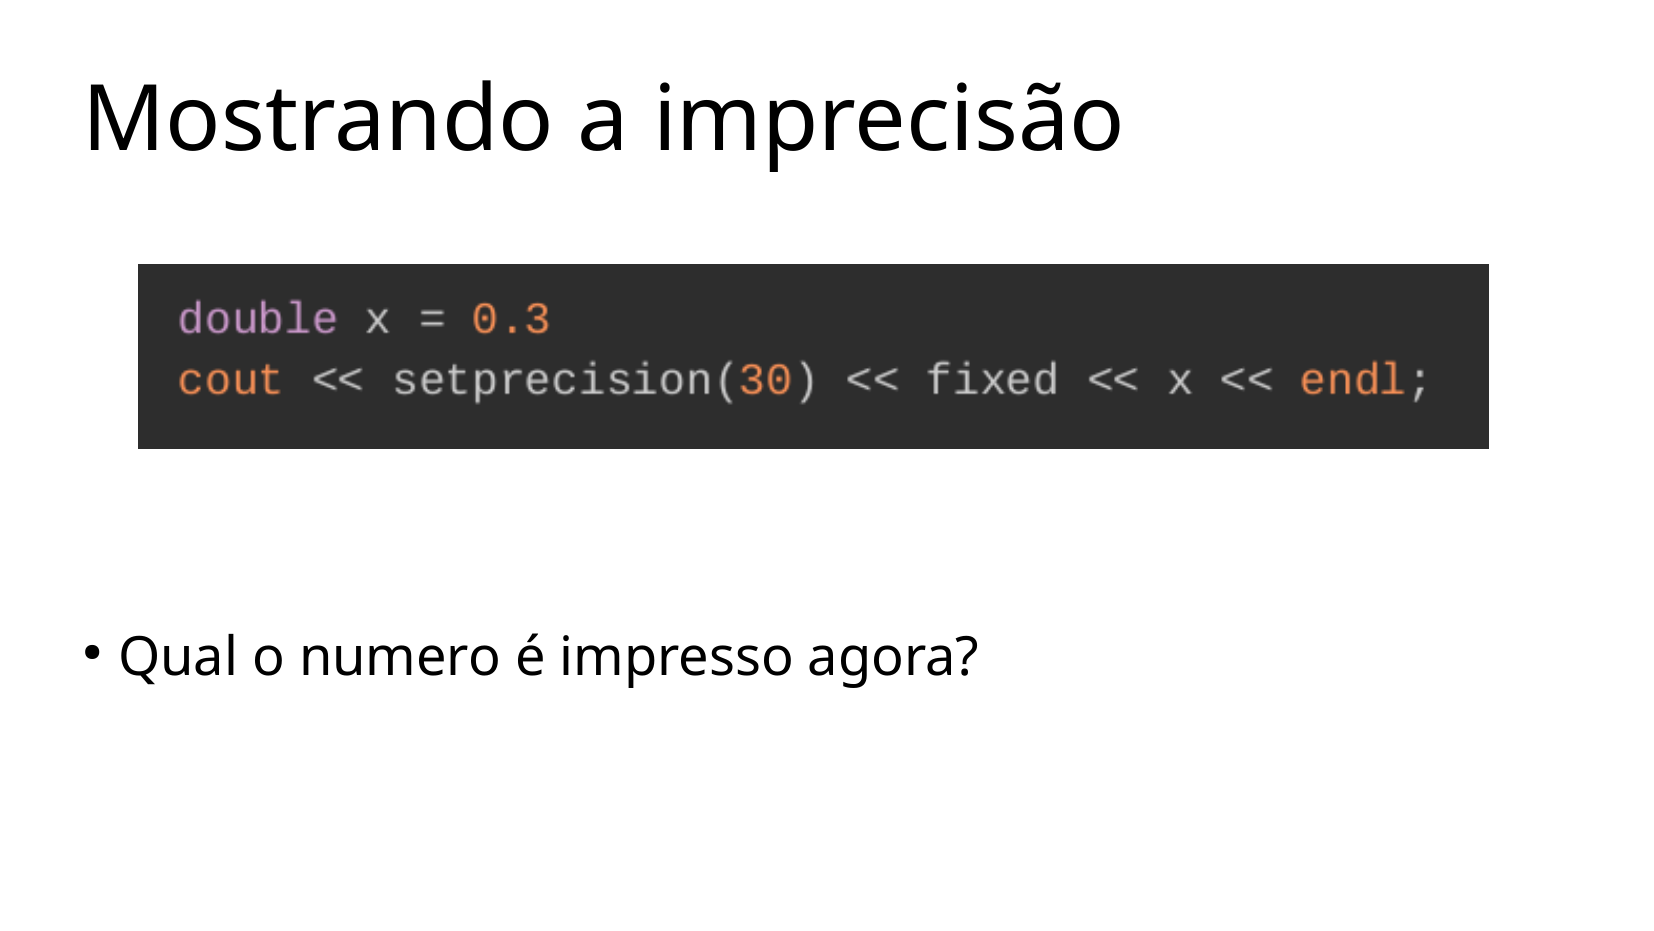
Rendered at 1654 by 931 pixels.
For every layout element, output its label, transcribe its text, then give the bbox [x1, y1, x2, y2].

picture [138, 264, 1489, 449]
subtitle Qual o numero é impresso agora? [82, 484, 1571, 898]
title Mostrando a imprecisão [82, 37, 1571, 193]
